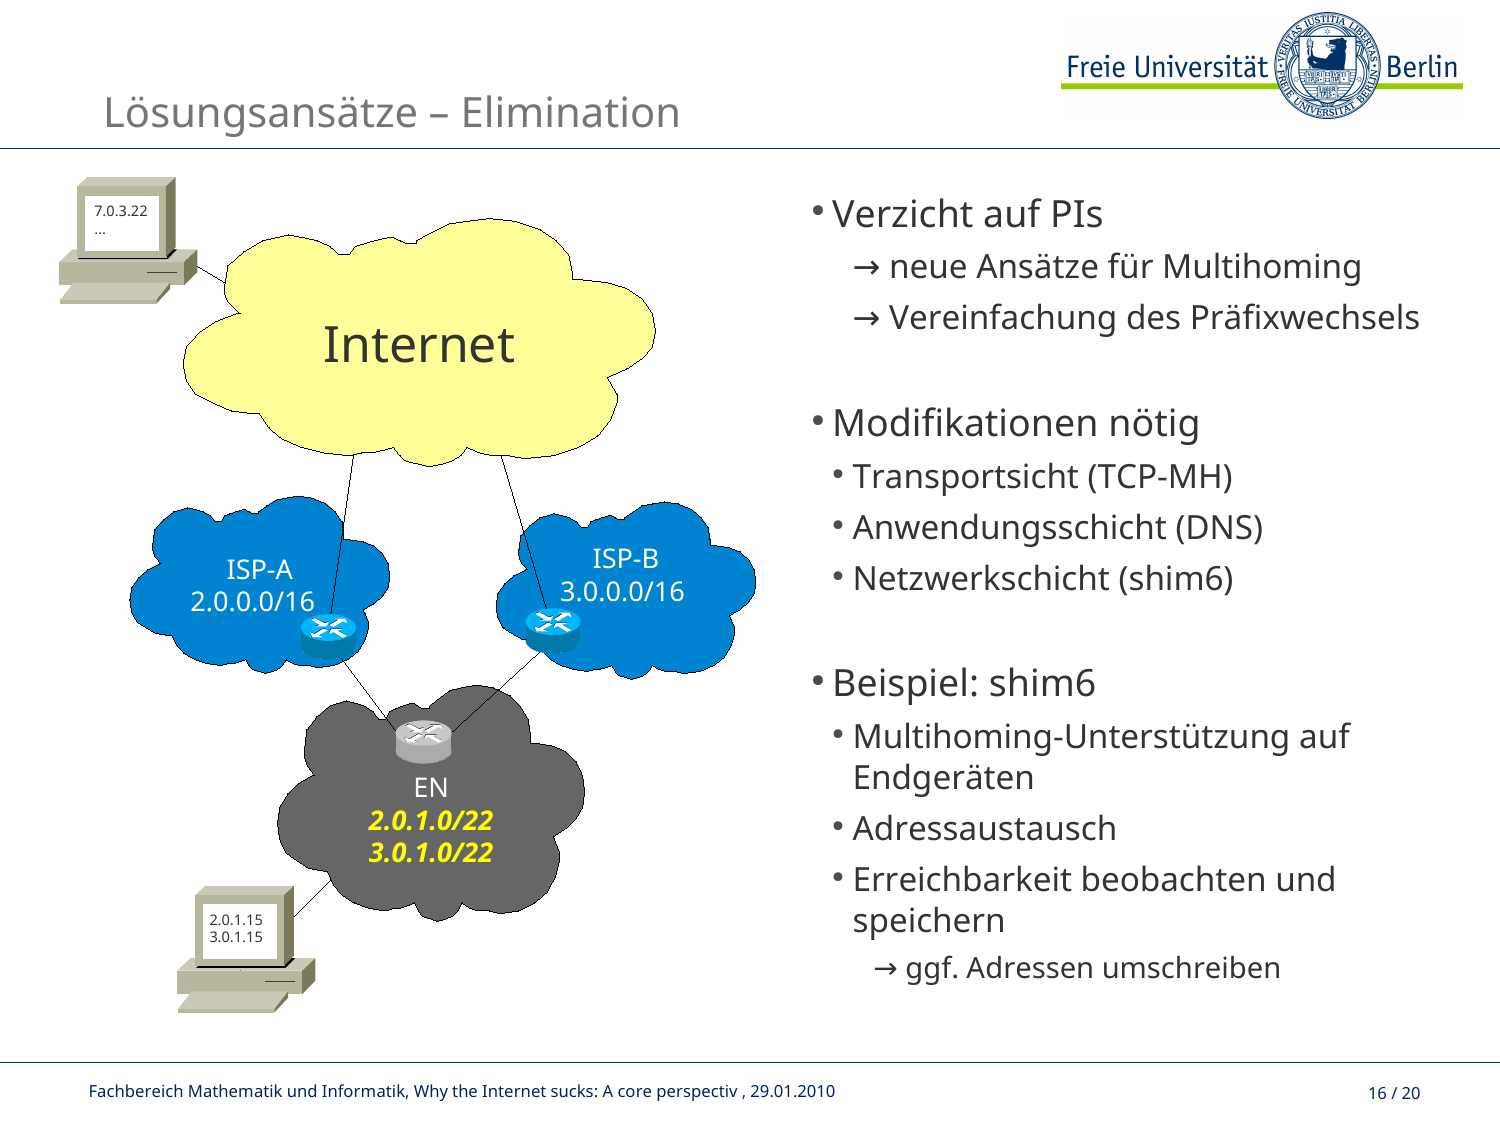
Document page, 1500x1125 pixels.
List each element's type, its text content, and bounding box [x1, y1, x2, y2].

title Lösungsansätze – Elimination [88, 79, 1275, 150]
picture [525, 608, 540, 617]
text_box ISP-A 2.0.0.0/16 [129, 496, 390, 674]
picture [312, 630, 325, 637]
picture [536, 624, 550, 631]
picture [1061, 12, 1463, 119]
picture [59, 177, 266, 355]
list Verzicht auf PIs → neue Ansätze für Multihoming → Vereinfachung des Präfixwechsels Modifikationen nötig Transportsicht (TCP-MH) Anwendungsschicht (DNS) Netzwerkschicht (shim6) Beispiel: shim6 Multihoming-Unterstützung auf Endgeräten Adressaustausch Erreichbarkeit beobachten und speichern → ggf. Adressen umschreiben [790, 188, 1460, 1004]
text_box ISP-B 3.0.0.0/16 [496, 501, 756, 680]
picture [555, 624, 569, 631]
text_box EN 2.0.1.0/22 3.0.1.0/22 [277, 685, 585, 922]
picture [395, 720, 455, 780]
text_box 2.0.1.15 3.0.1.15 [194, 903, 287, 954]
picture [332, 619, 345, 626]
text_box Internet [183, 218, 656, 467]
picture [313, 619, 327, 626]
picture [301, 614, 315, 622]
text_box 7.0.3.22 ... [79, 194, 172, 245]
picture [556, 613, 569, 620]
picture [507, 608, 585, 668]
picture [538, 613, 551, 620]
picture [301, 614, 361, 674]
picture [177, 885, 384, 1064]
picture [331, 630, 344, 636]
